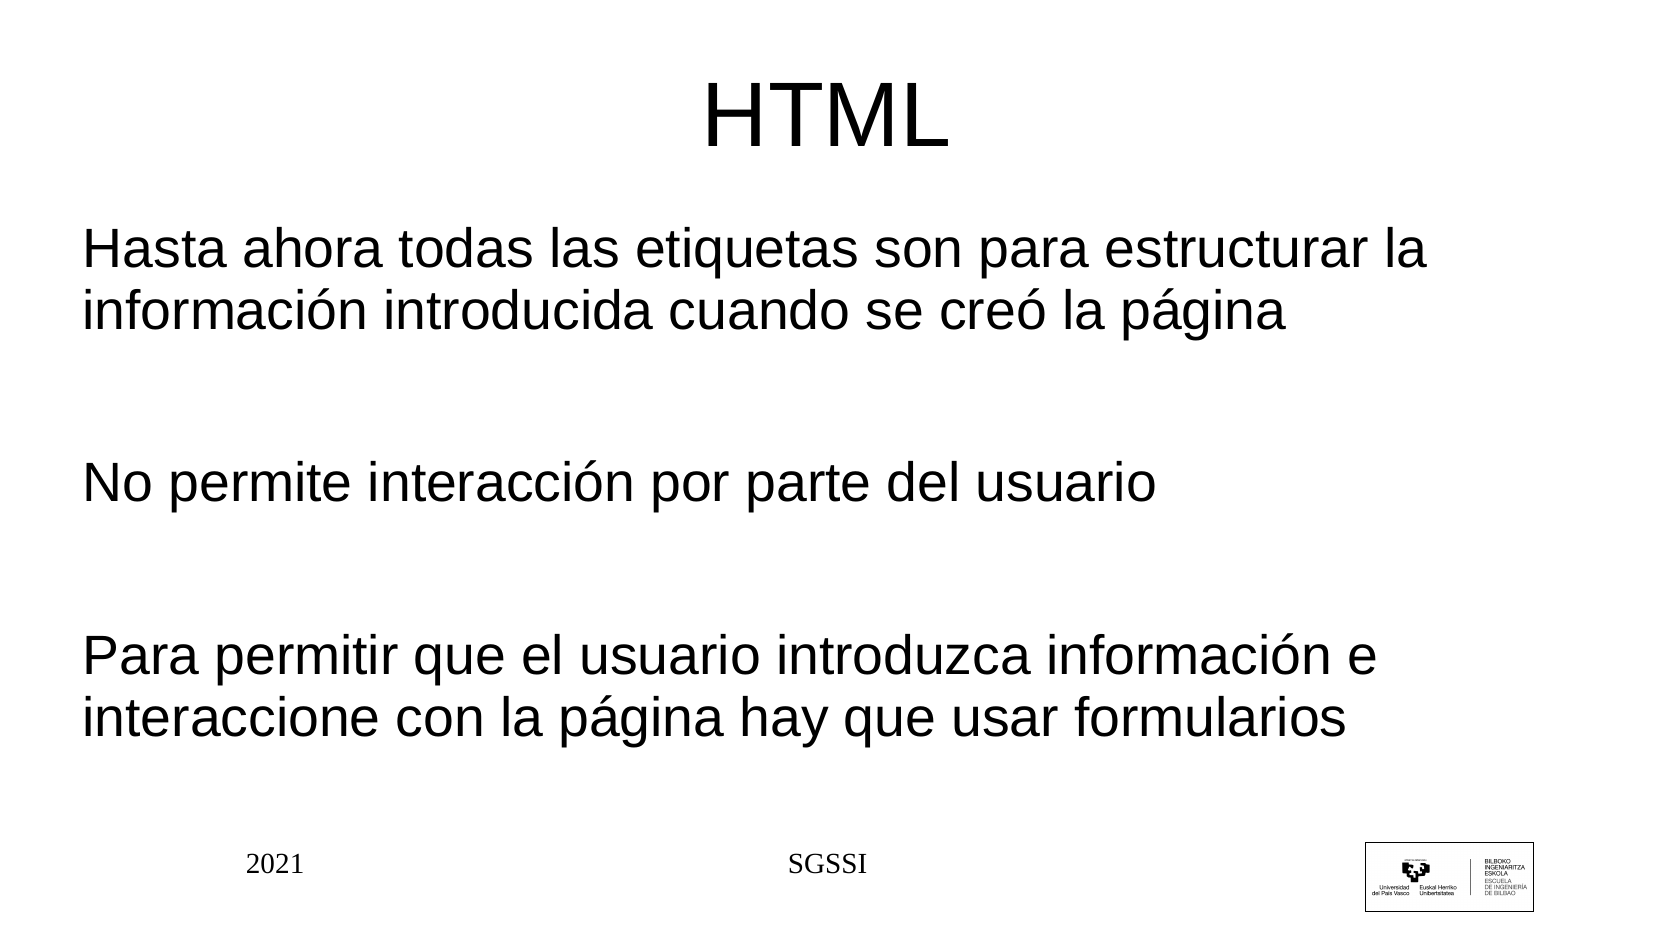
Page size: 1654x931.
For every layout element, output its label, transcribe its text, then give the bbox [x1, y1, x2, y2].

picture [1366, 843, 1533, 911]
list Hasta ahora todas las etiquetas son para estructurar la información introducida cuando se creó la página No permite interacción por parte del usuario Para permitir que el usuario introduzca información e interaccione con la página hay que usar formularios [82, 217, 1456, 758]
title HTML [82, 37, 1571, 193]
